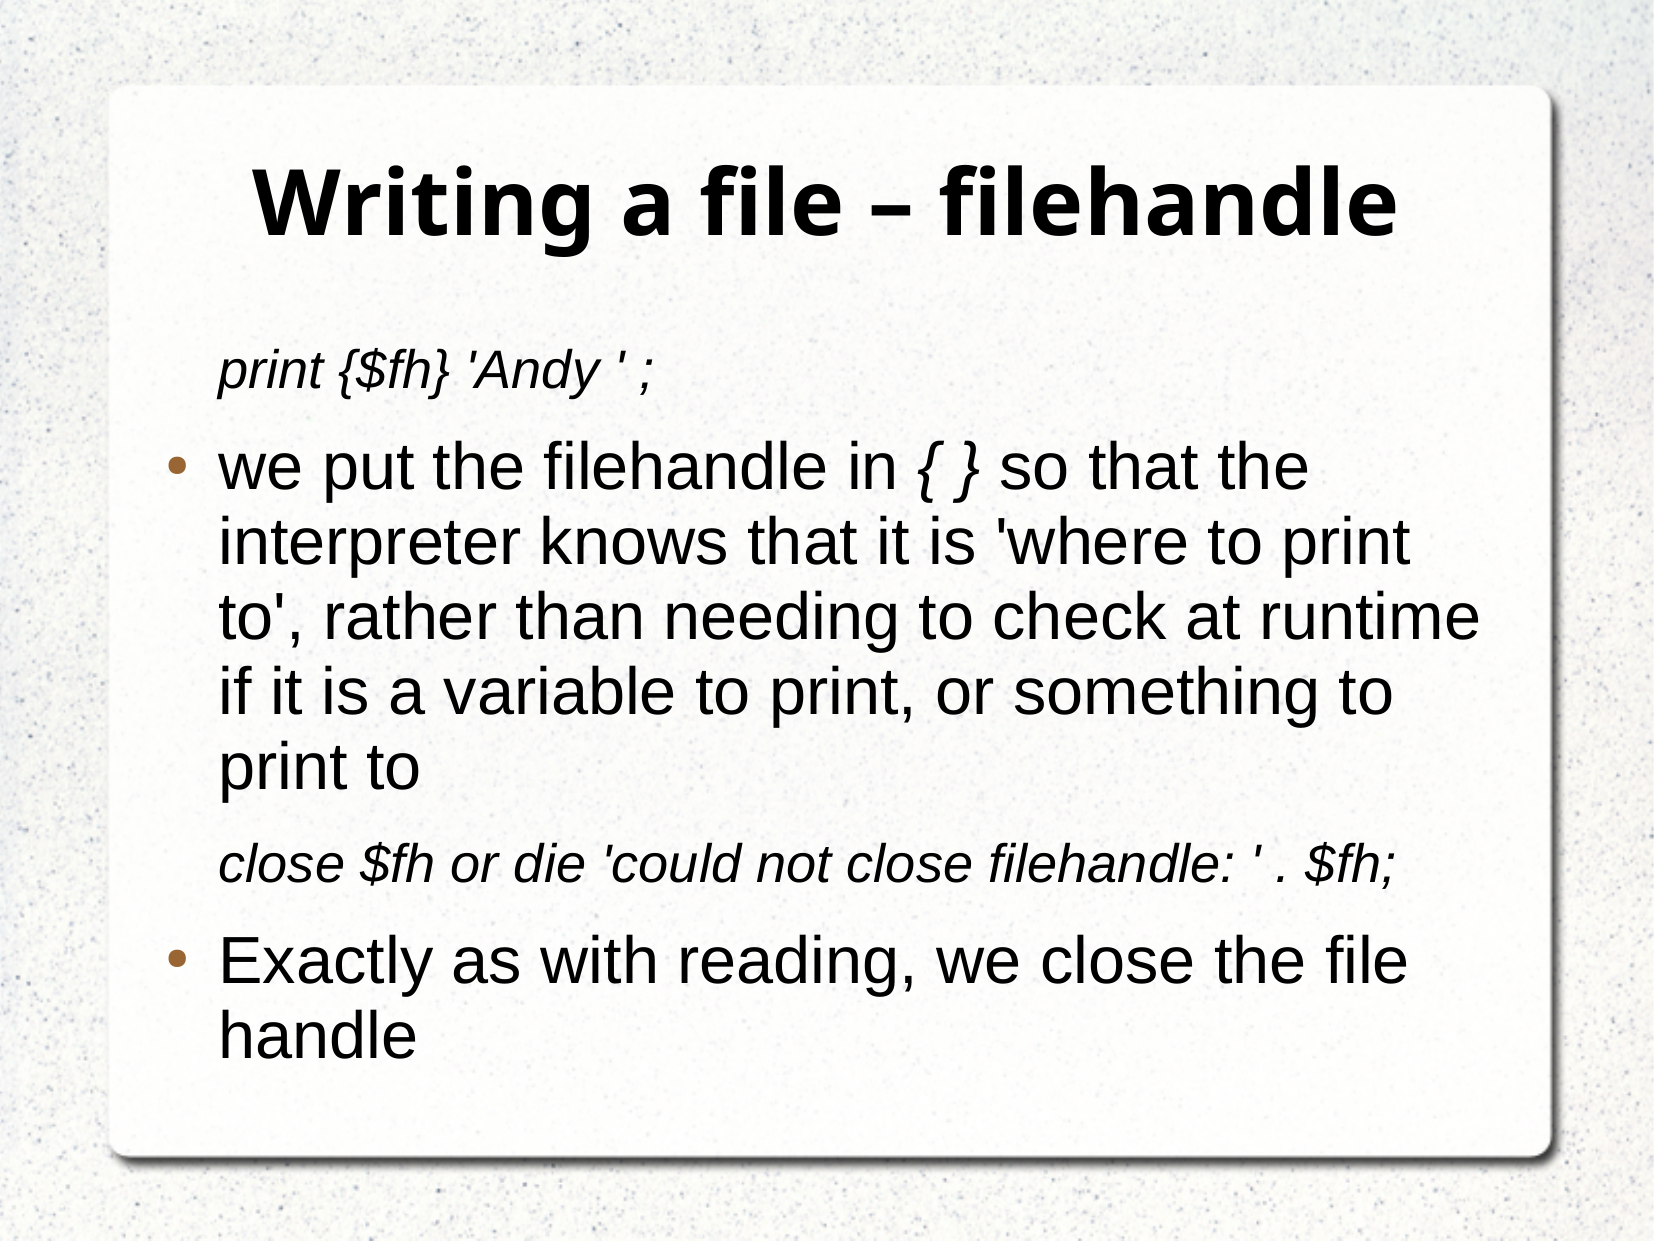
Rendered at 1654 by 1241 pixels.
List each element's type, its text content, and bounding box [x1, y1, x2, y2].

title Writing a file – filehandle [118, 96, 1536, 304]
picture [0, 0, 1654, 1241]
list print {$fh} 'Andy ' ; we put the filehandle in { } so that the interpreter knows that it is 'where to print to', rather than needing to check at runtime if it is a variable to print, or something to print to close $fh or die 'could not close filehandle: ' . $fh; Exactly as with reading, we close the file handle [147, 339, 1506, 1071]
